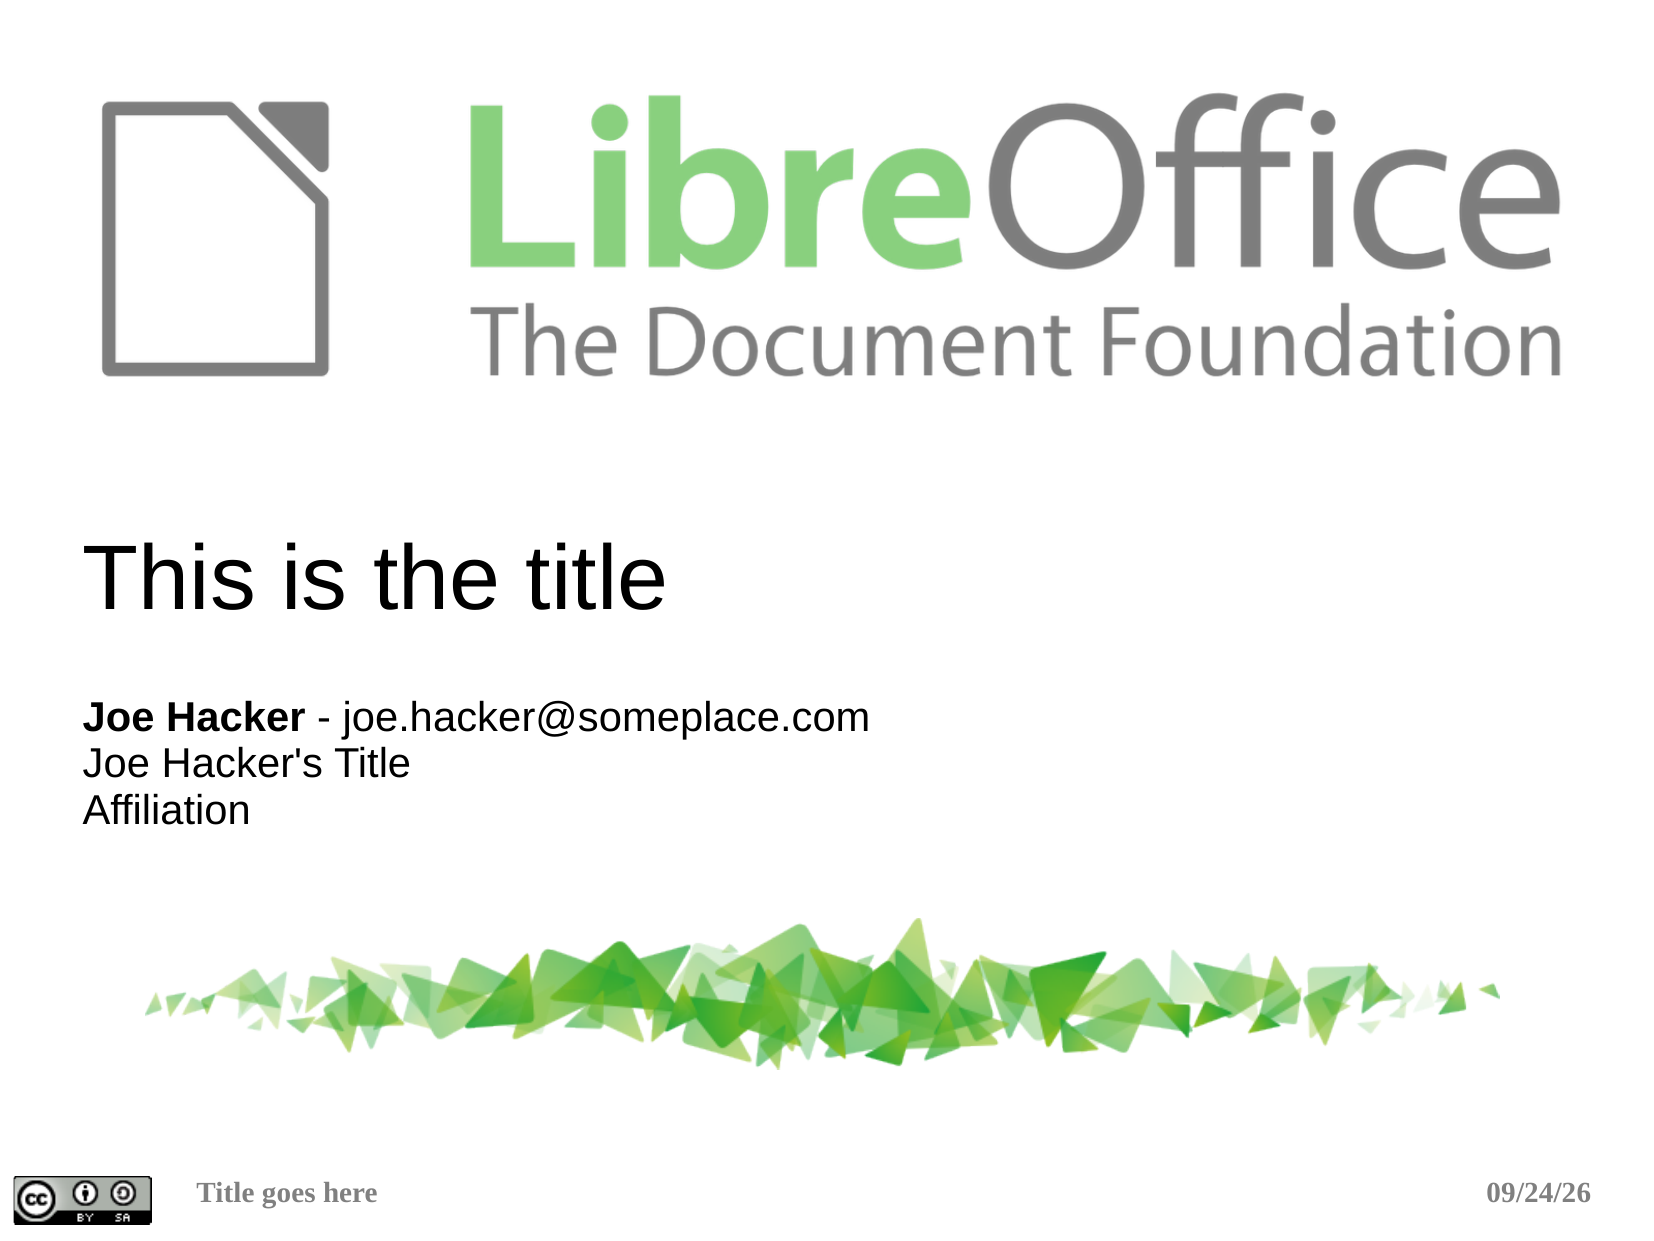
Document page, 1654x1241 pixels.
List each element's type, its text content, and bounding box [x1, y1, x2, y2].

title This is the title [82, 474, 1568, 682]
subtitle Joe Hacker - joe.hacker@someplace.com Joe Hacker's Title Affiliation [82, 690, 1571, 836]
picture [13, 1176, 152, 1225]
picture [145, 918, 1500, 1070]
